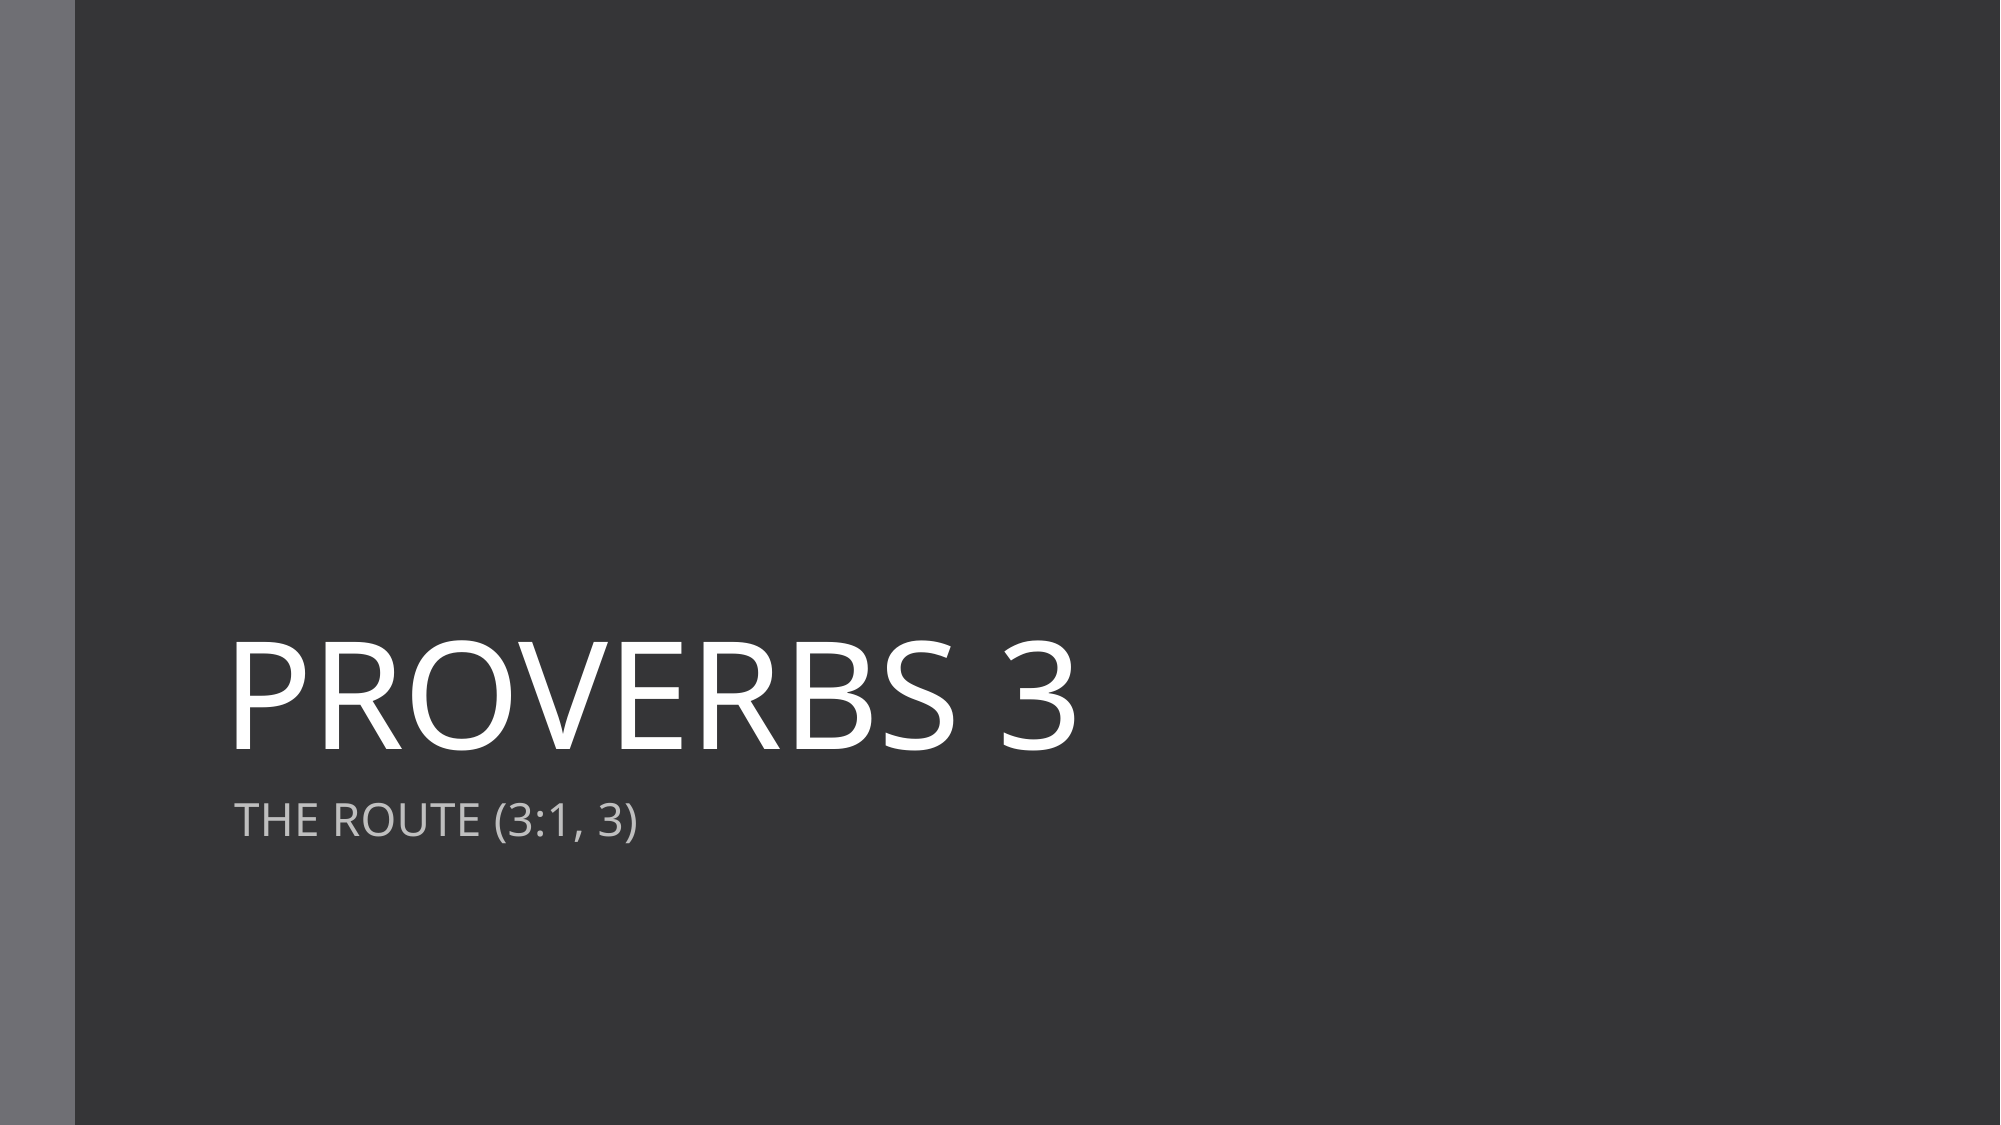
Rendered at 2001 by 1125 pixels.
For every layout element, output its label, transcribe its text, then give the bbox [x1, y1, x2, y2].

title PROVERBS 3 [206, 124, 1752, 787]
subtitle THE ROUTE (3:1, 3) [206, 787, 1752, 1066]
